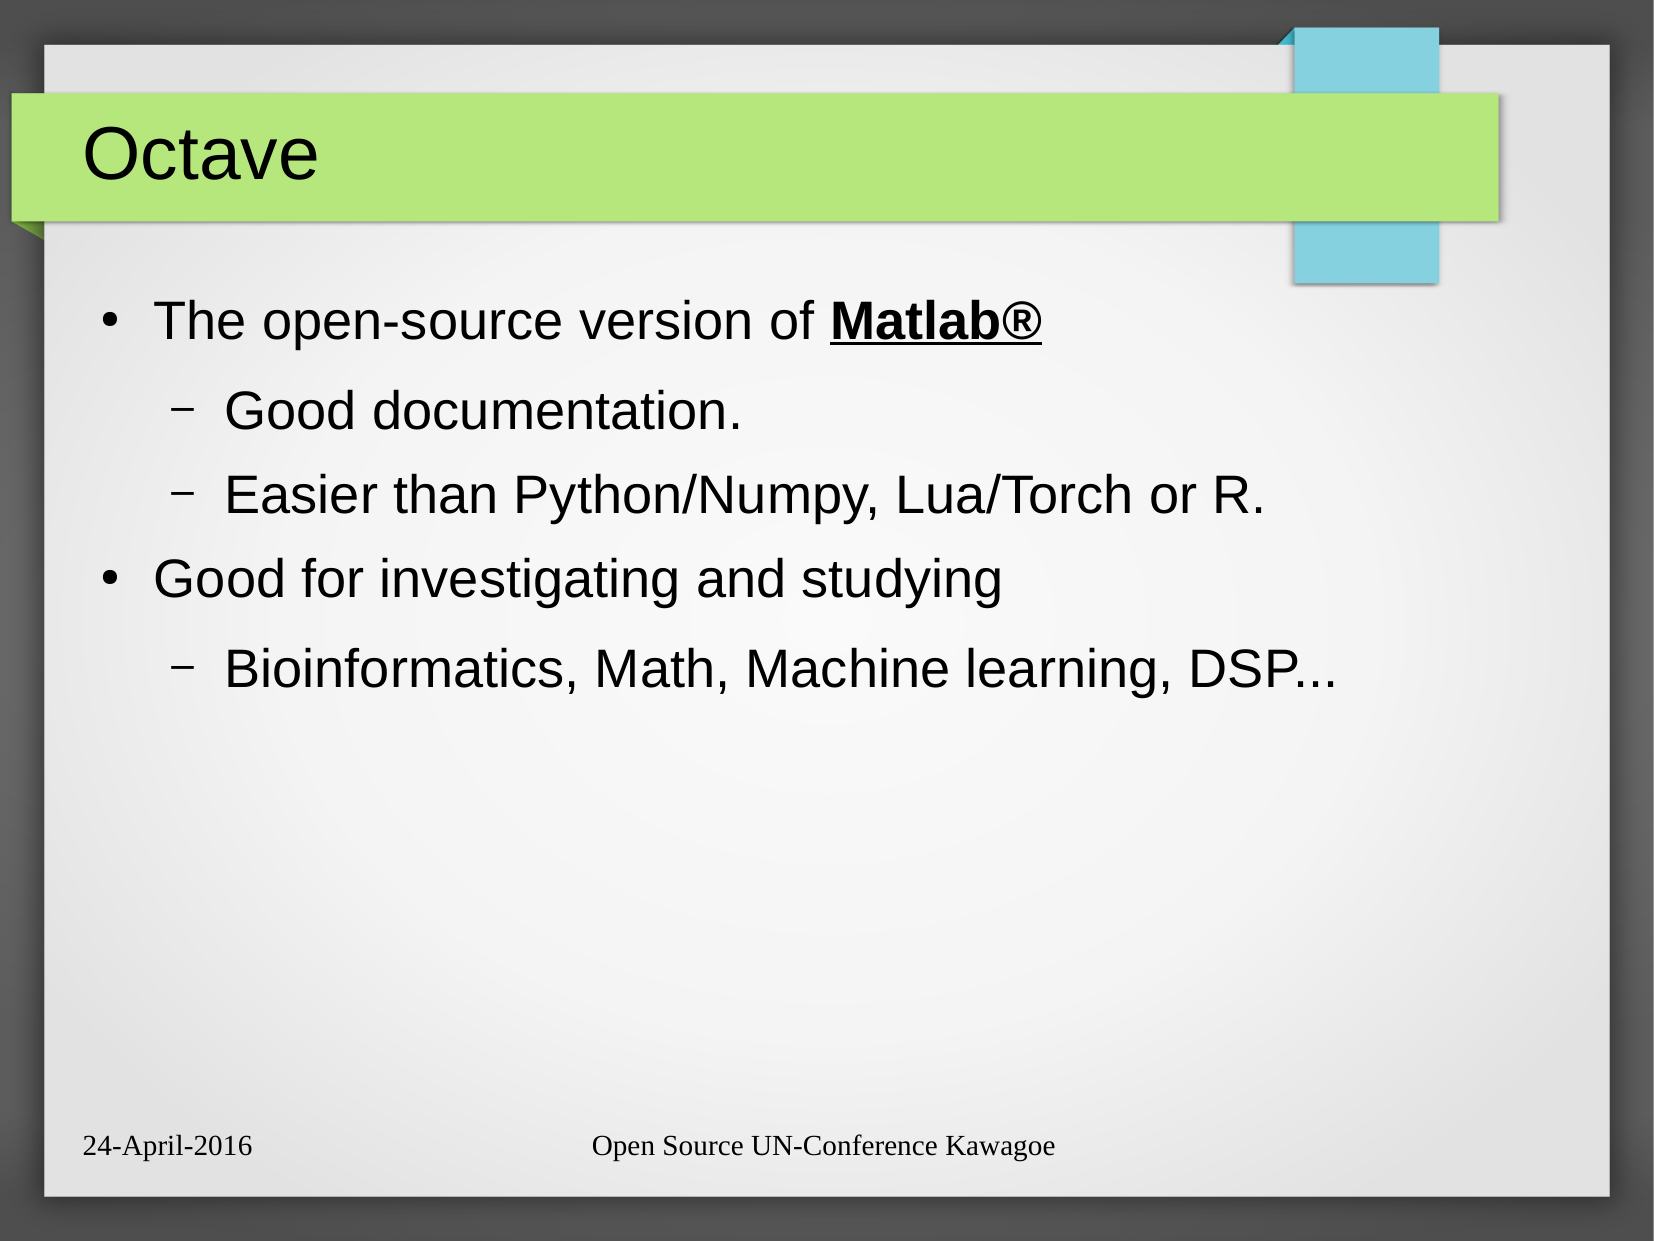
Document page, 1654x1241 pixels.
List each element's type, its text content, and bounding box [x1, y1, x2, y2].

picture [0, 0, 1654, 1241]
title Octave [82, 94, 1264, 213]
list The open-source version of Matlab® Good documentation. Easier than Python/Numpy, Lua/Torch or R. Good for investigating and studying Bioinformatics, Math, Machine learning, DSP... [82, 290, 1571, 1010]
